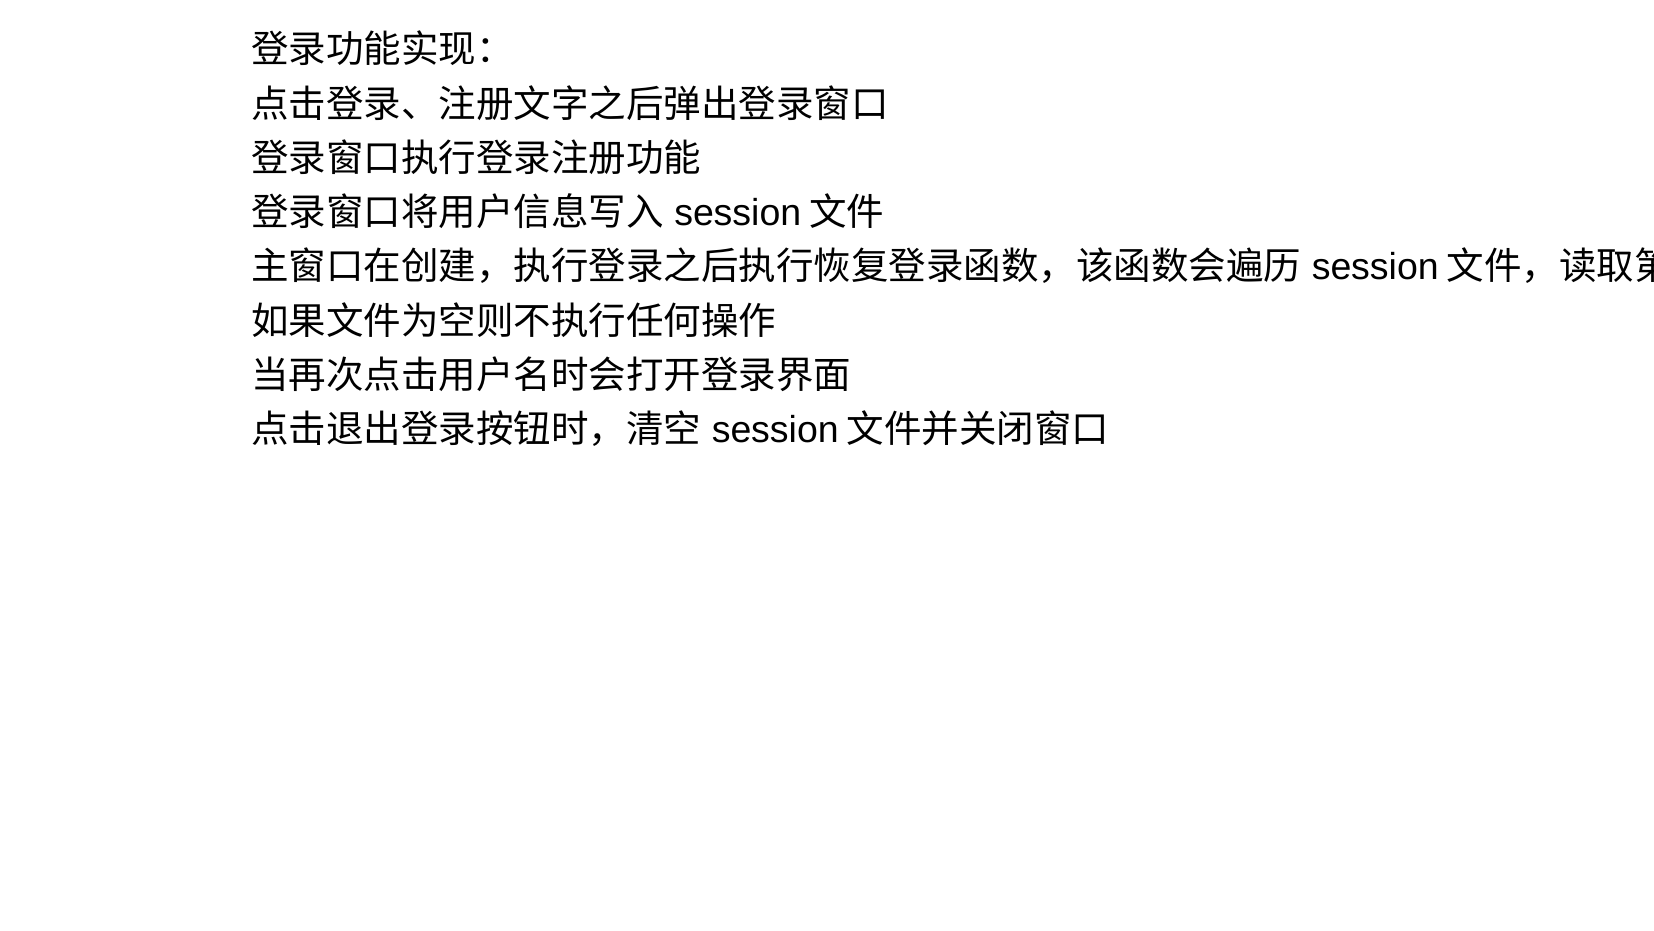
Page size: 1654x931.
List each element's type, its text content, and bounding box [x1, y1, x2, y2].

text_box 登录功能实现： 点击登录、注册文字之后弹出登录窗口 登录窗口执行登录注册功能 登录窗口将用户信息写入session文件 主窗口在创建，执行登录之后执行恢复登录函数，该函数会遍历session文件，读取第一行的数据，然后自动执行登录操作， 如果文件为空则不执行任何操作 当再次点击用户名时会打开登录界面 点击退出登录按钮时，清空session文件并关闭窗口 [236, 11, 1654, 471]
